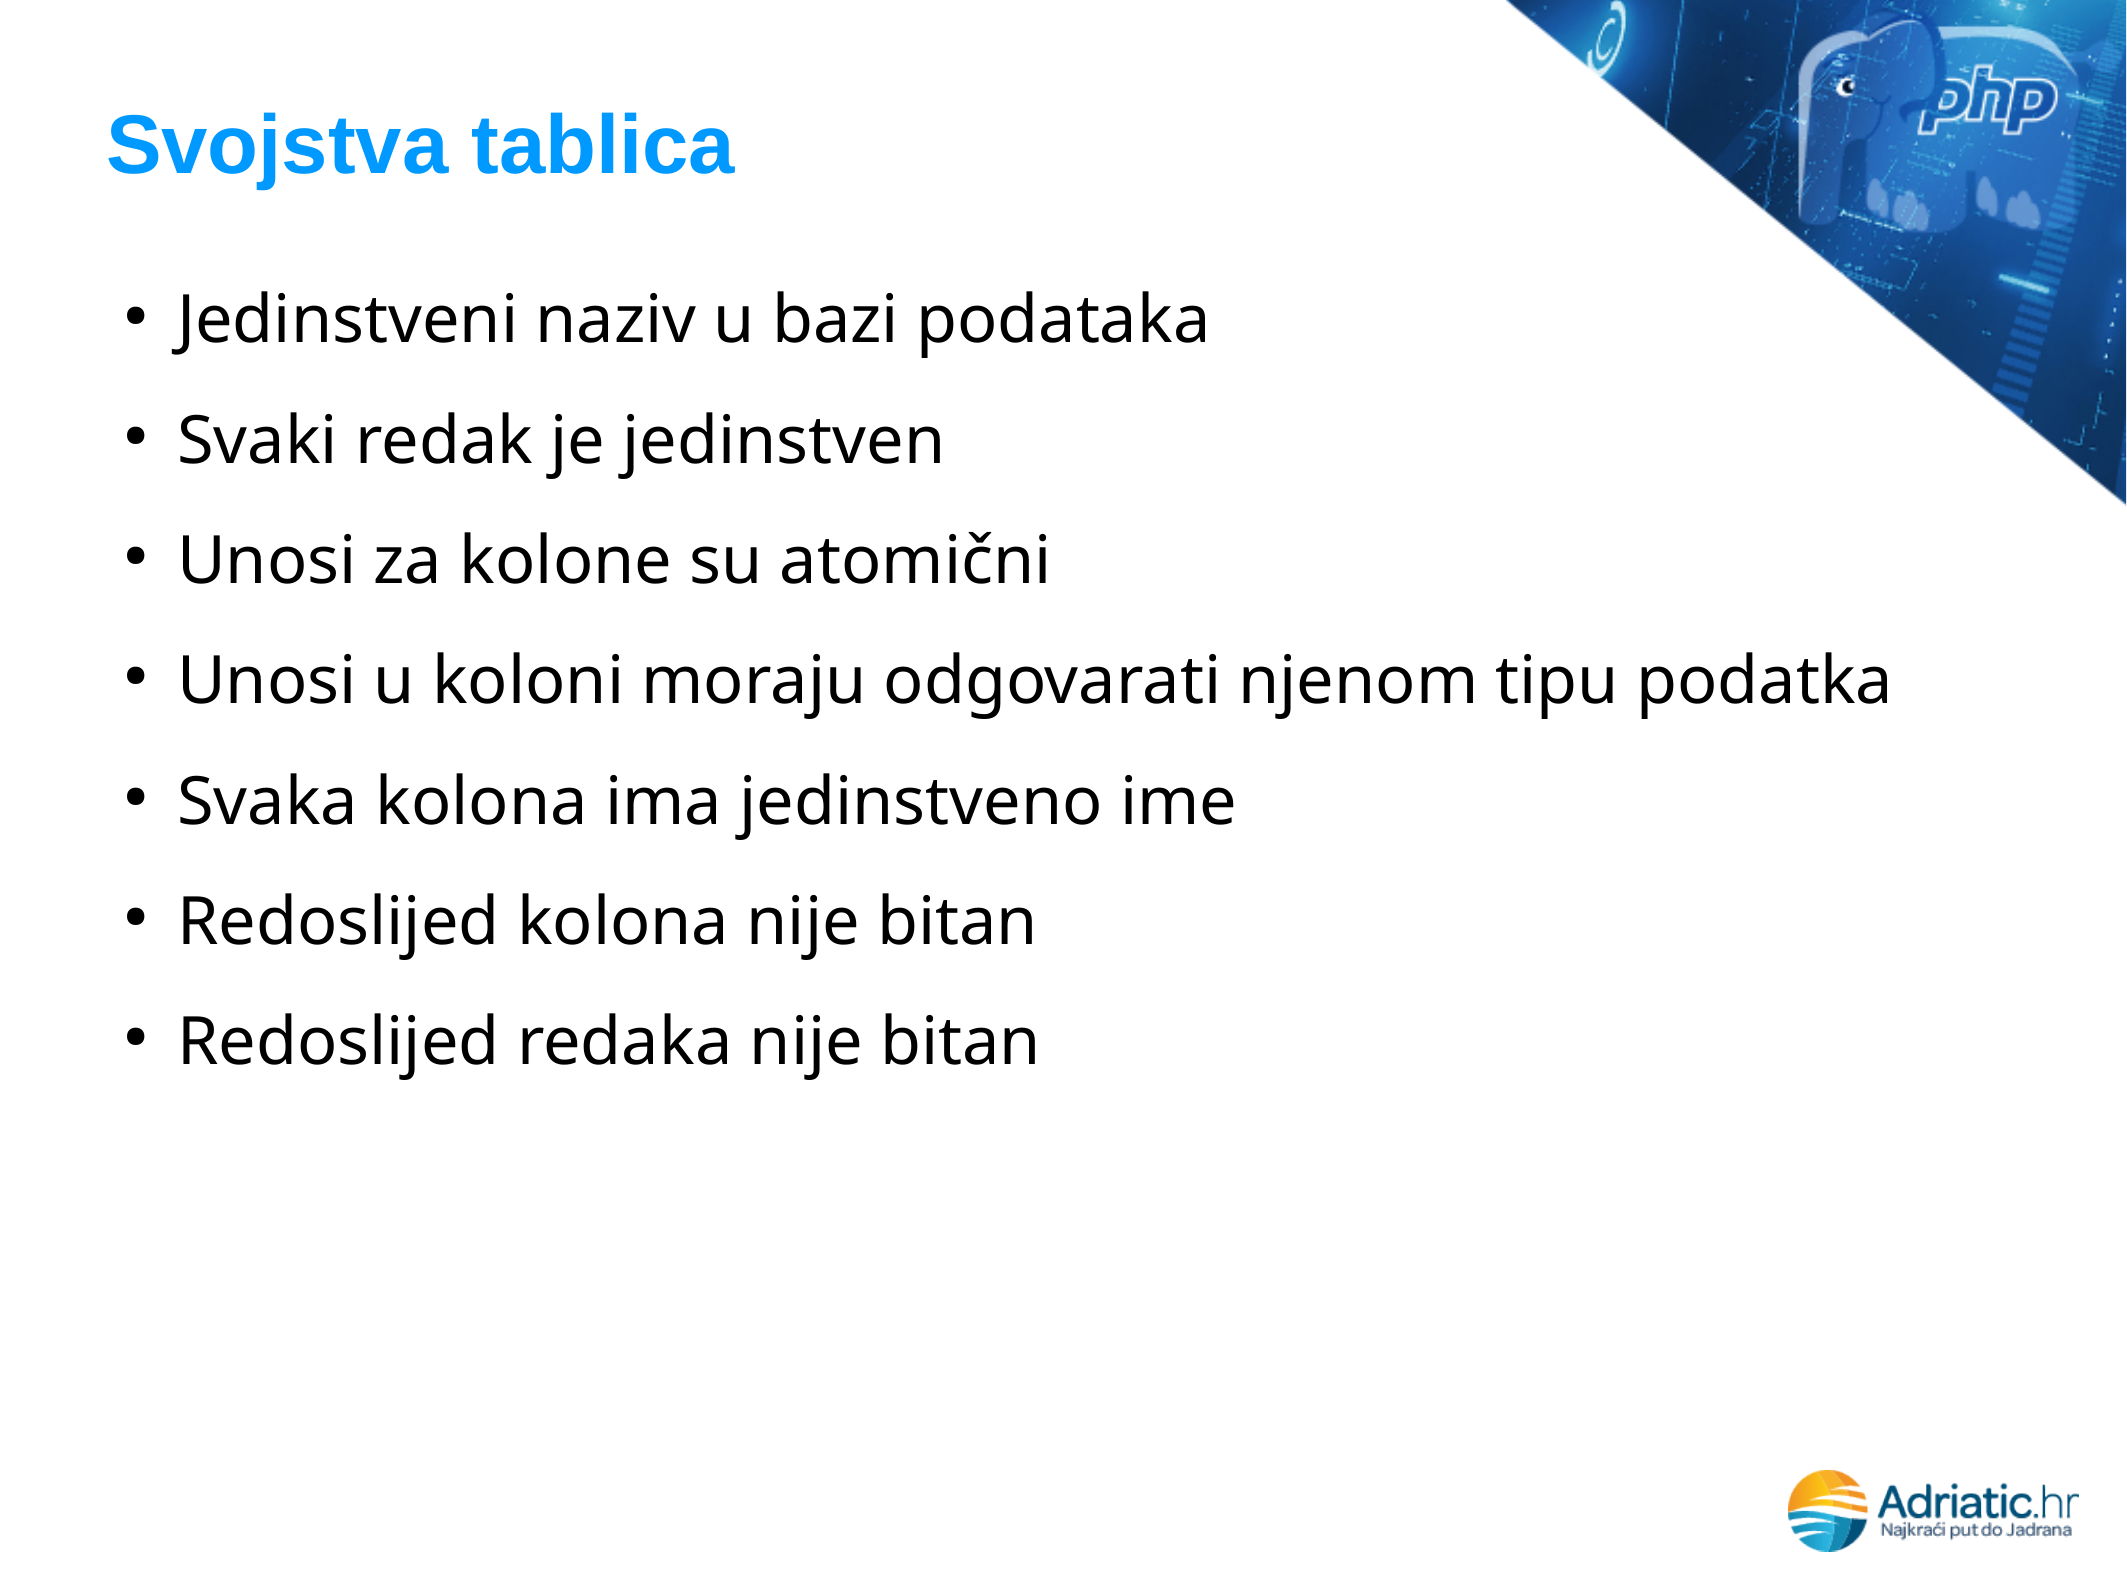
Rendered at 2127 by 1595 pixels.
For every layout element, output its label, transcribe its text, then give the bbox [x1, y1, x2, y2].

picture [1505, 0, 2127, 625]
list Jedinstveni naziv u bazi podataka Svaki redak je jedinstven Unosi za kolone su atomični Unosi u koloni moraju odgovarati njenom tipu podatka Svaka kolona ima jedinstveno ime Redoslijed kolona nije bitan Redoslijed redaka nije bitan [106, 271, 2020, 1453]
picture [1788, 1470, 2079, 1552]
title Svojstva tablica [106, 70, 1630, 219]
